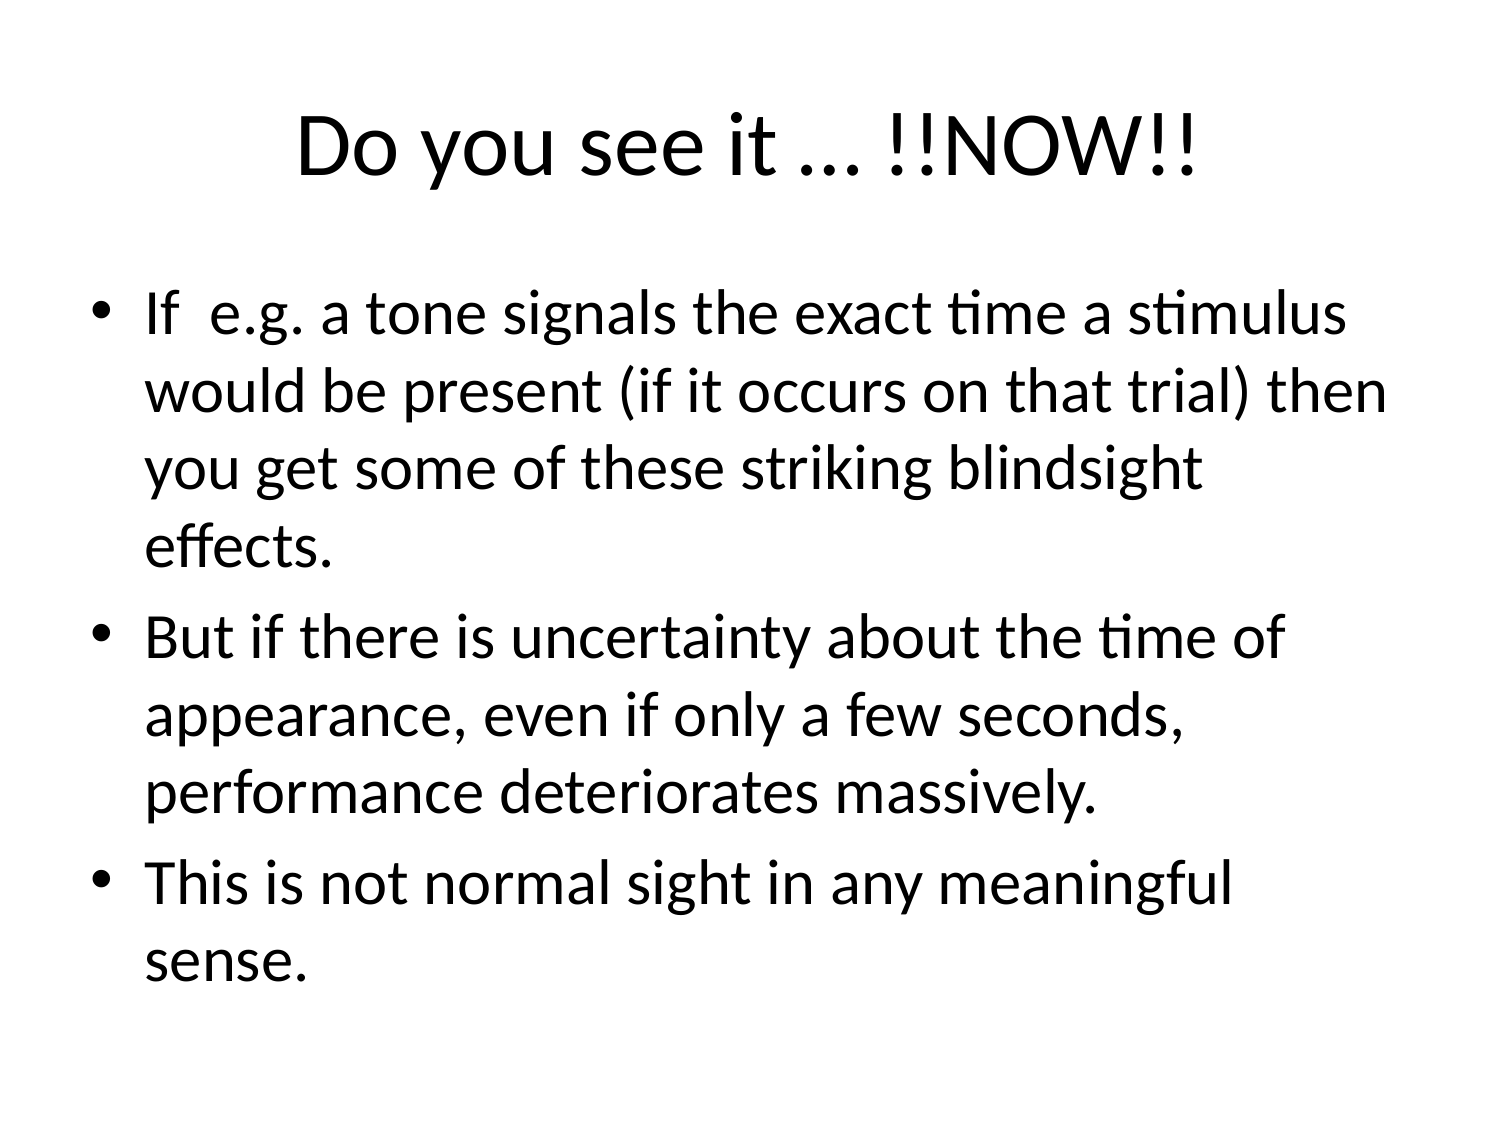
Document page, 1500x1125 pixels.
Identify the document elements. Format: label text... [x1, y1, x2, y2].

list If e.g. a tone signals the exact time a stimulus would be present (if it occurs on that trial) then you get some of these striking blindsight effects. But if there is uncertainty about the time of appearance, even if only a few seconds, performance deteriorates massively. This is not normal sight in any meaningful sense. [75, 262, 1425, 1005]
title Do you see it … !!NOW!! [75, 45, 1425, 233]
